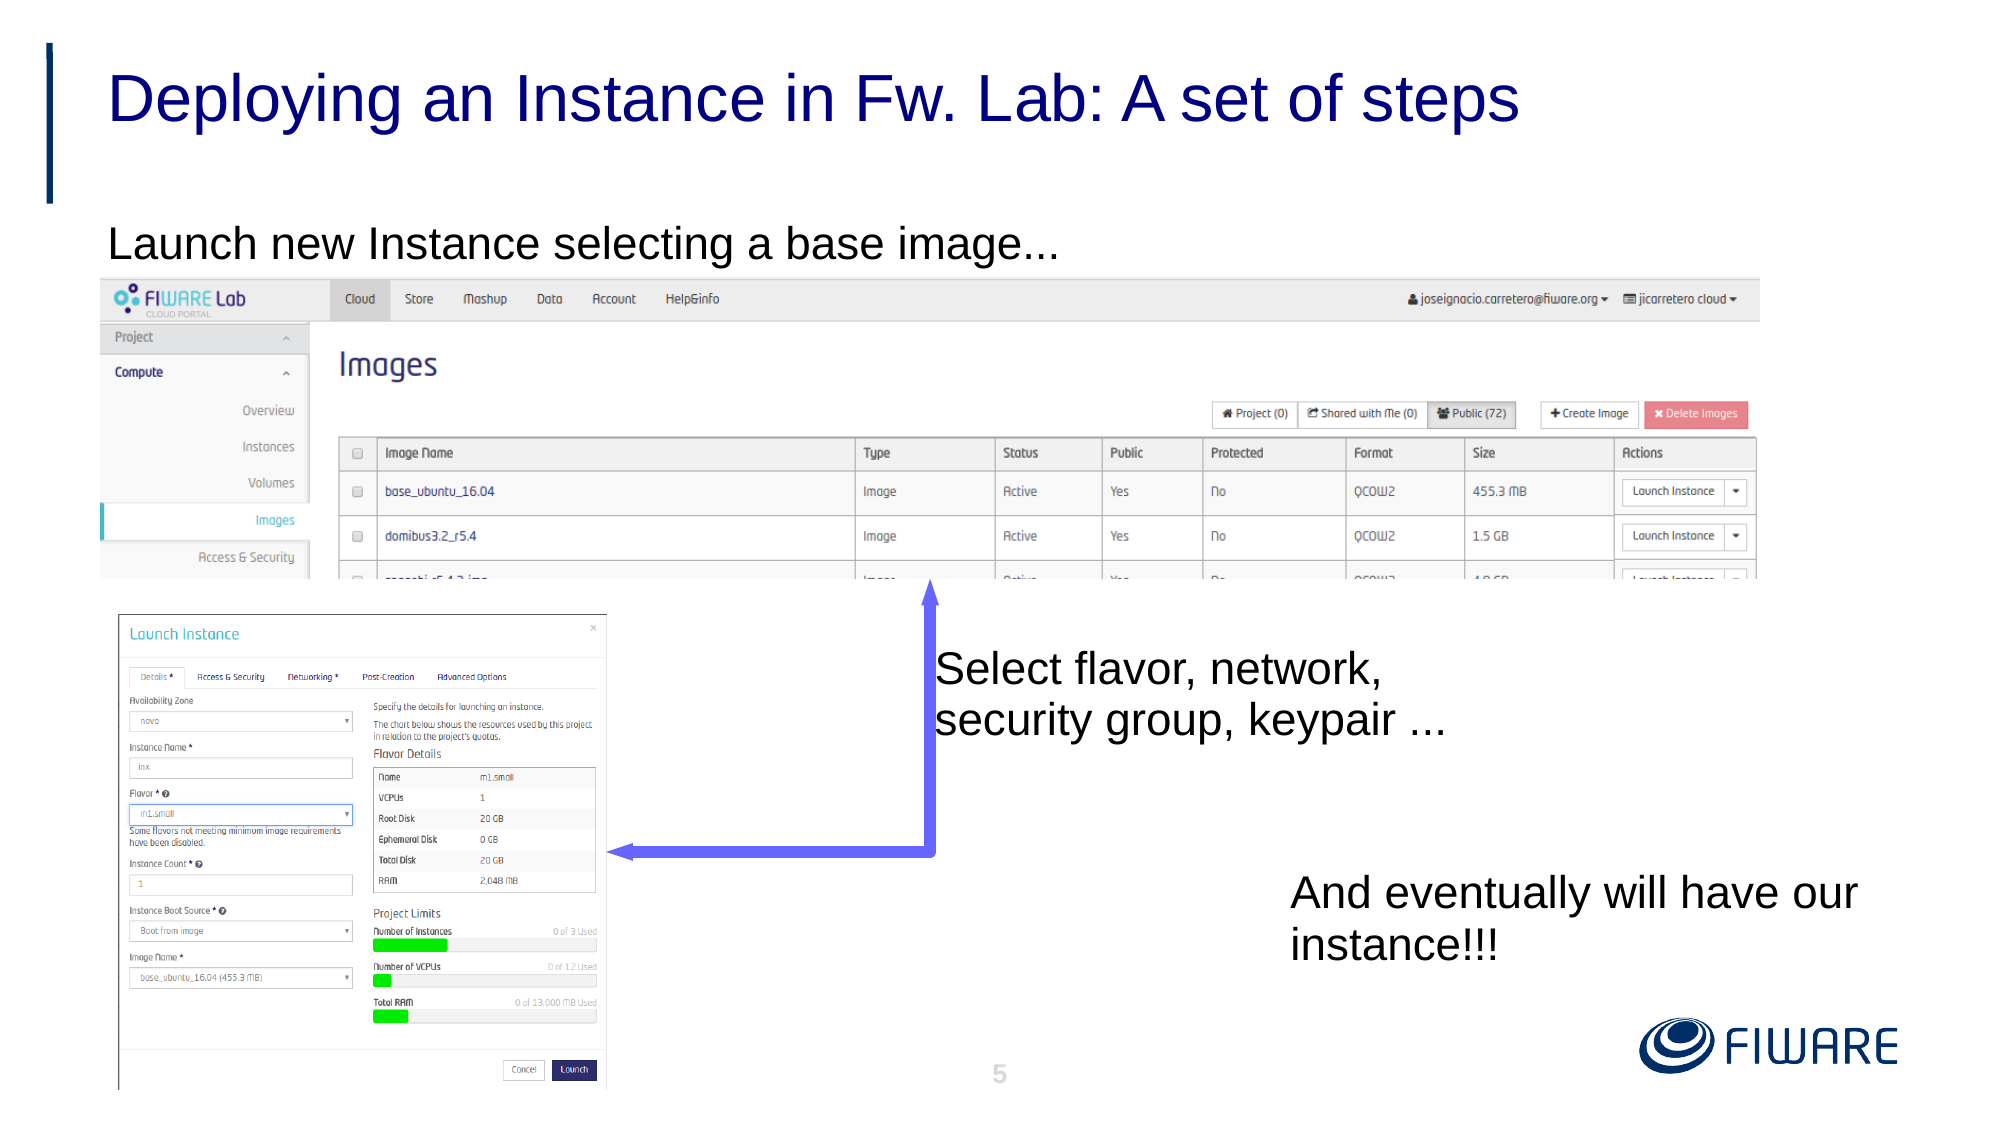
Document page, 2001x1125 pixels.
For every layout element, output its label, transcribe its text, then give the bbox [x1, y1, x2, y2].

title Deploying an Instance in Fw. Lab: A set of steps [92, 47, 1704, 201]
text_box Select flavor, network, security group, keypair ... [936, 635, 1536, 768]
slide_number <number> [887, 1042, 1113, 1103]
picture [100, 277, 1760, 579]
picture [118, 614, 607, 1090]
text_box Launch new Instance selecting a base image... [92, 210, 1371, 284]
picture [1635, 1012, 1905, 1077]
text_box And eventually will have our instance!!! [1275, 859, 1892, 993]
